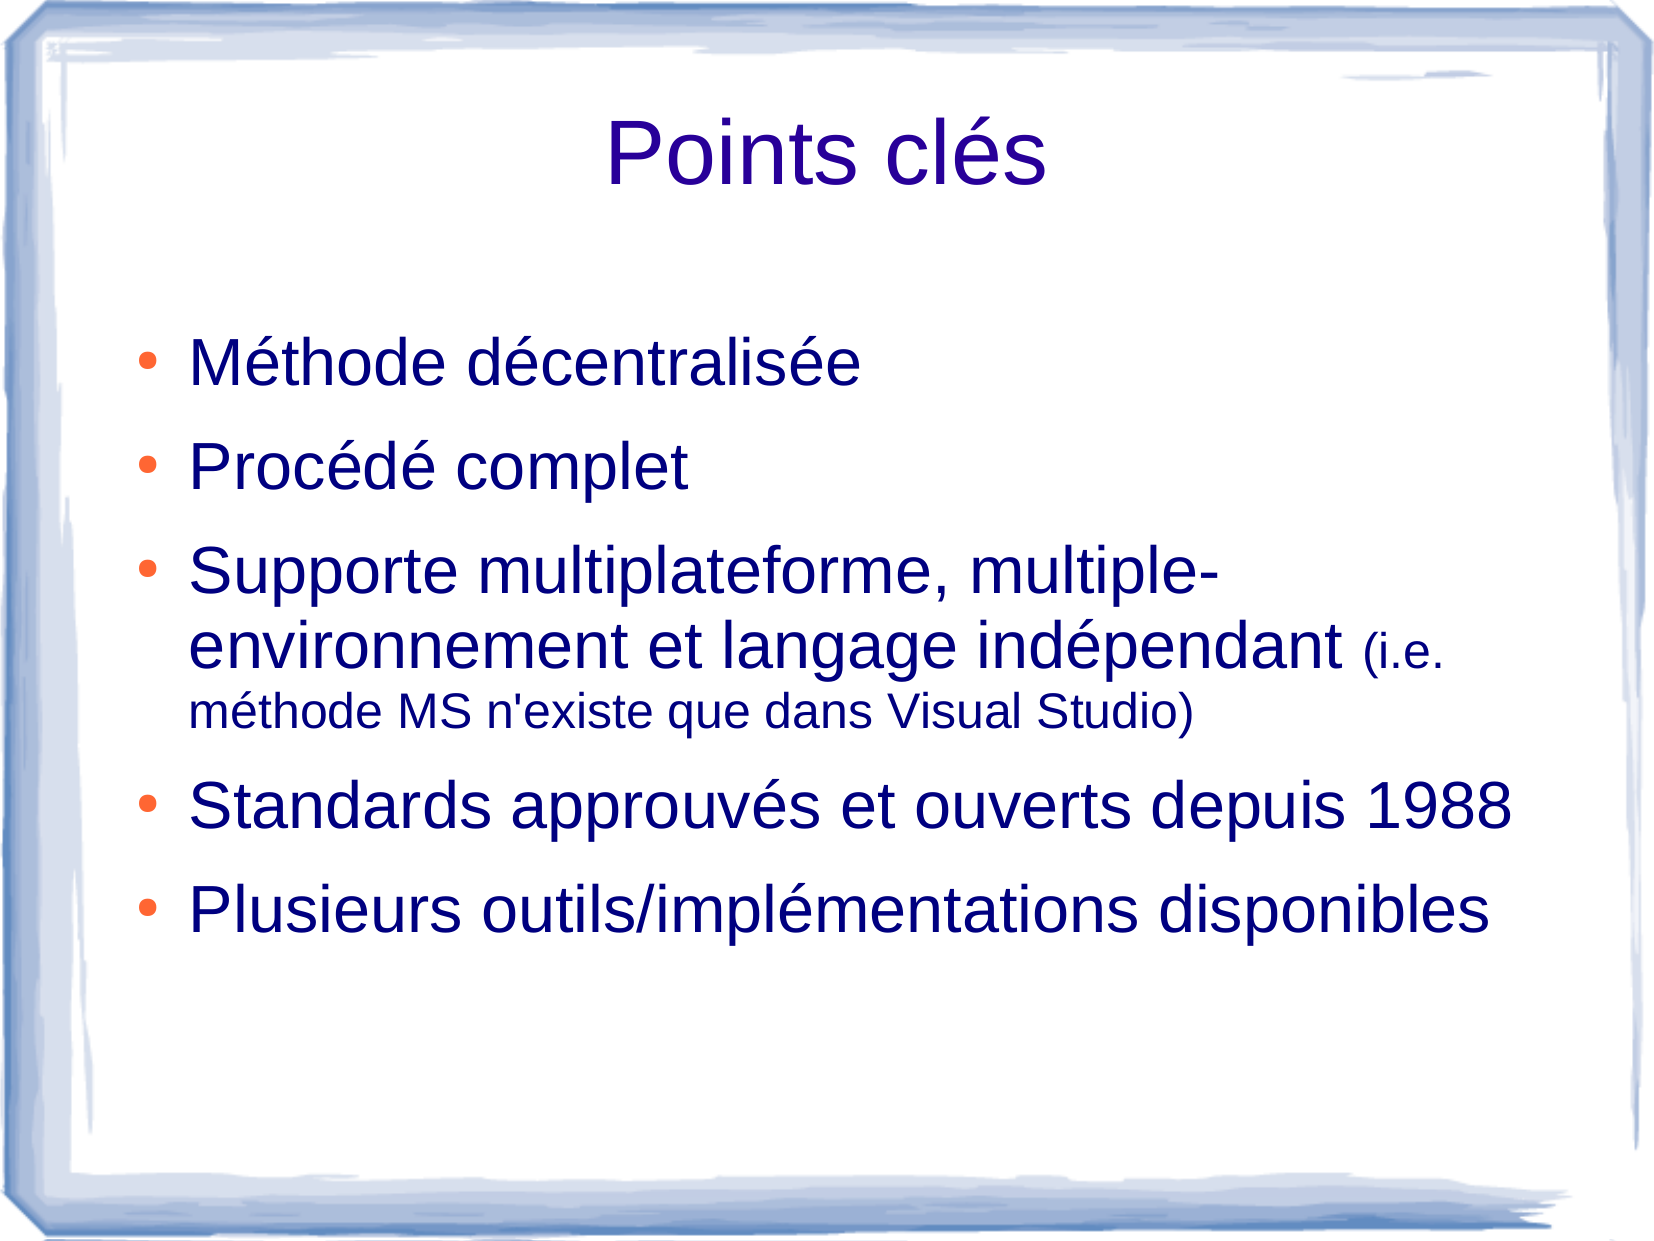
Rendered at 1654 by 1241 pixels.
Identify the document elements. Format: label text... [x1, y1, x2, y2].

title Points clés [82, 56, 1571, 250]
picture [0, 0, 1654, 1241]
list Méthode décentralisée Procédé complet Supporte multiplateforme, multiple-environnement et langage indépendant (i.e. méthode MS n'existe que dans Visual Studio) Standards approuvés et ouverts depuis 1988 Plusieurs outils/implémentations disponibles [118, 324, 1571, 1129]
